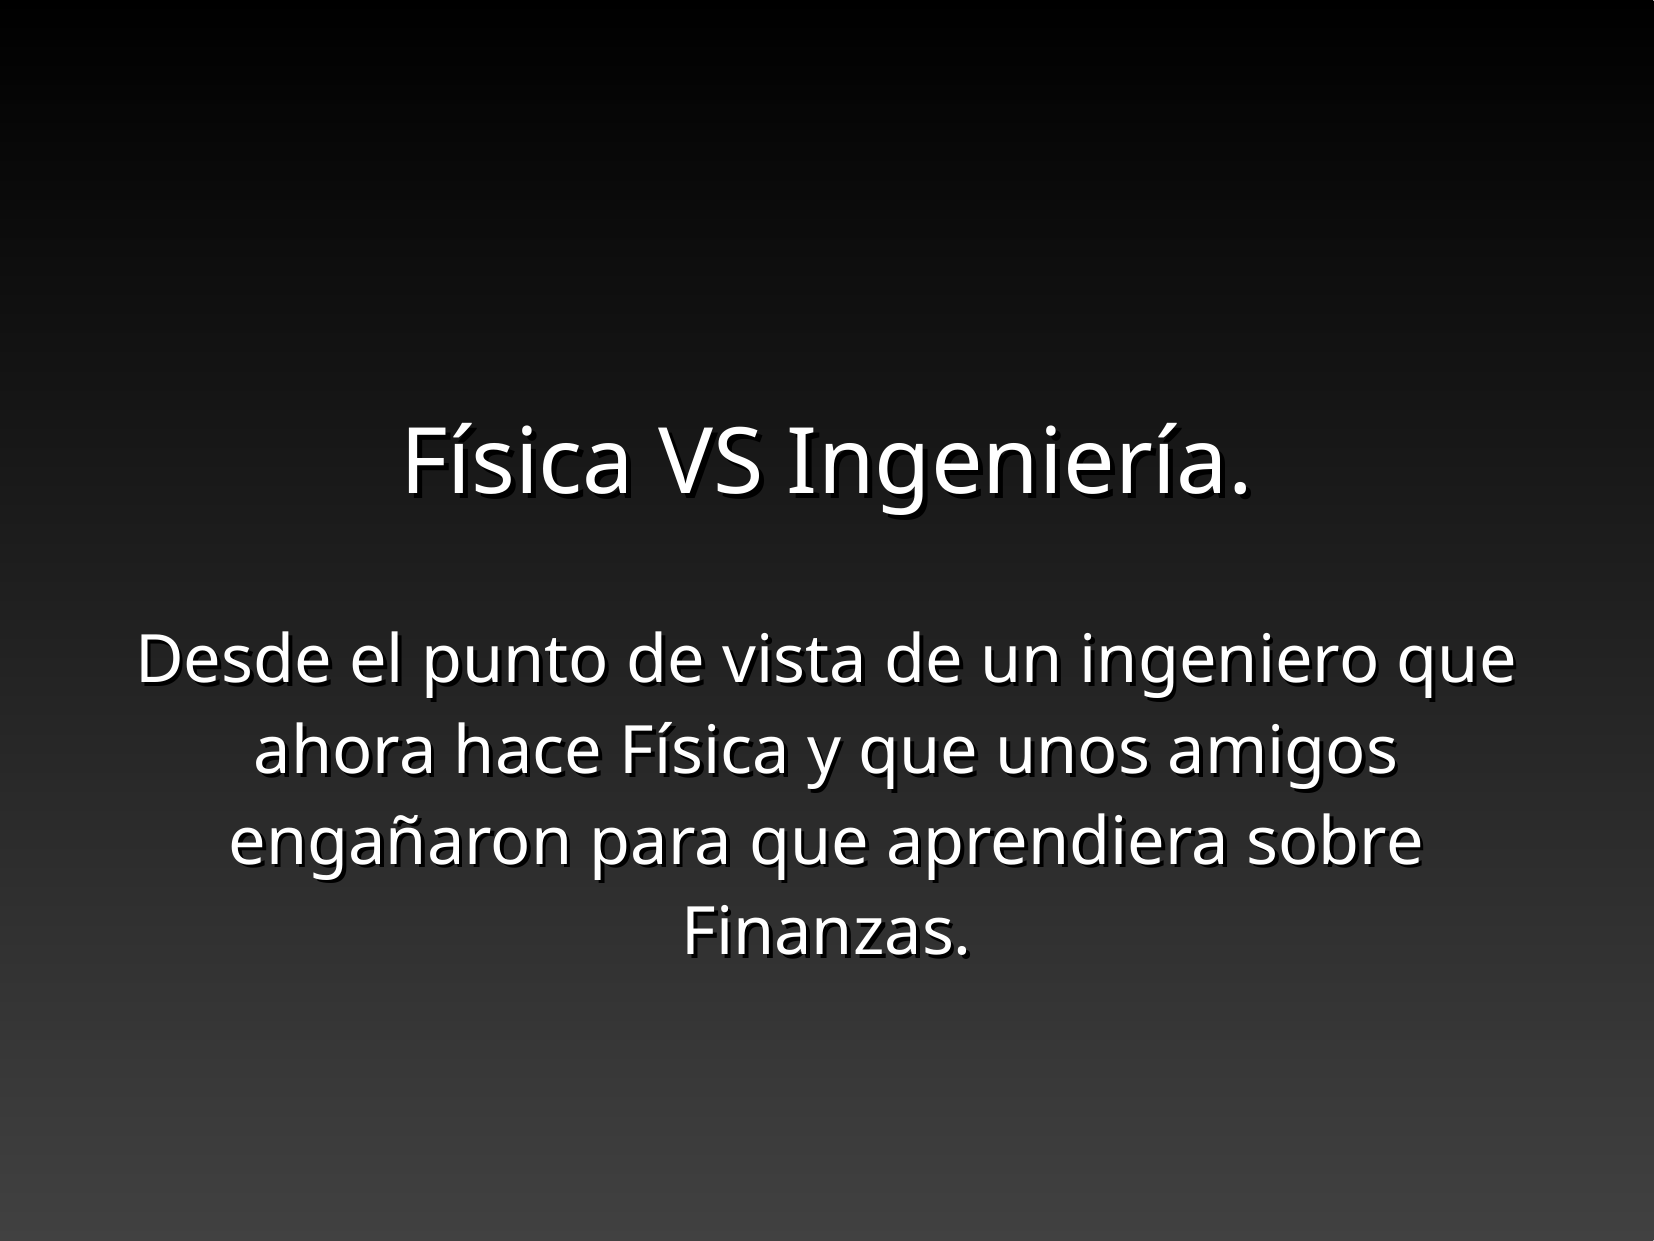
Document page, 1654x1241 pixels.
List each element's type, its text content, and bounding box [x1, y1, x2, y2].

subtitle Desde el punto de vista de un ingeniero que ahora hace Física y que unos amigos engañaron para que aprendiera sobre Finanzas. [82, 611, 1571, 975]
title Física VS Ingeniería. [82, 354, 1571, 562]
